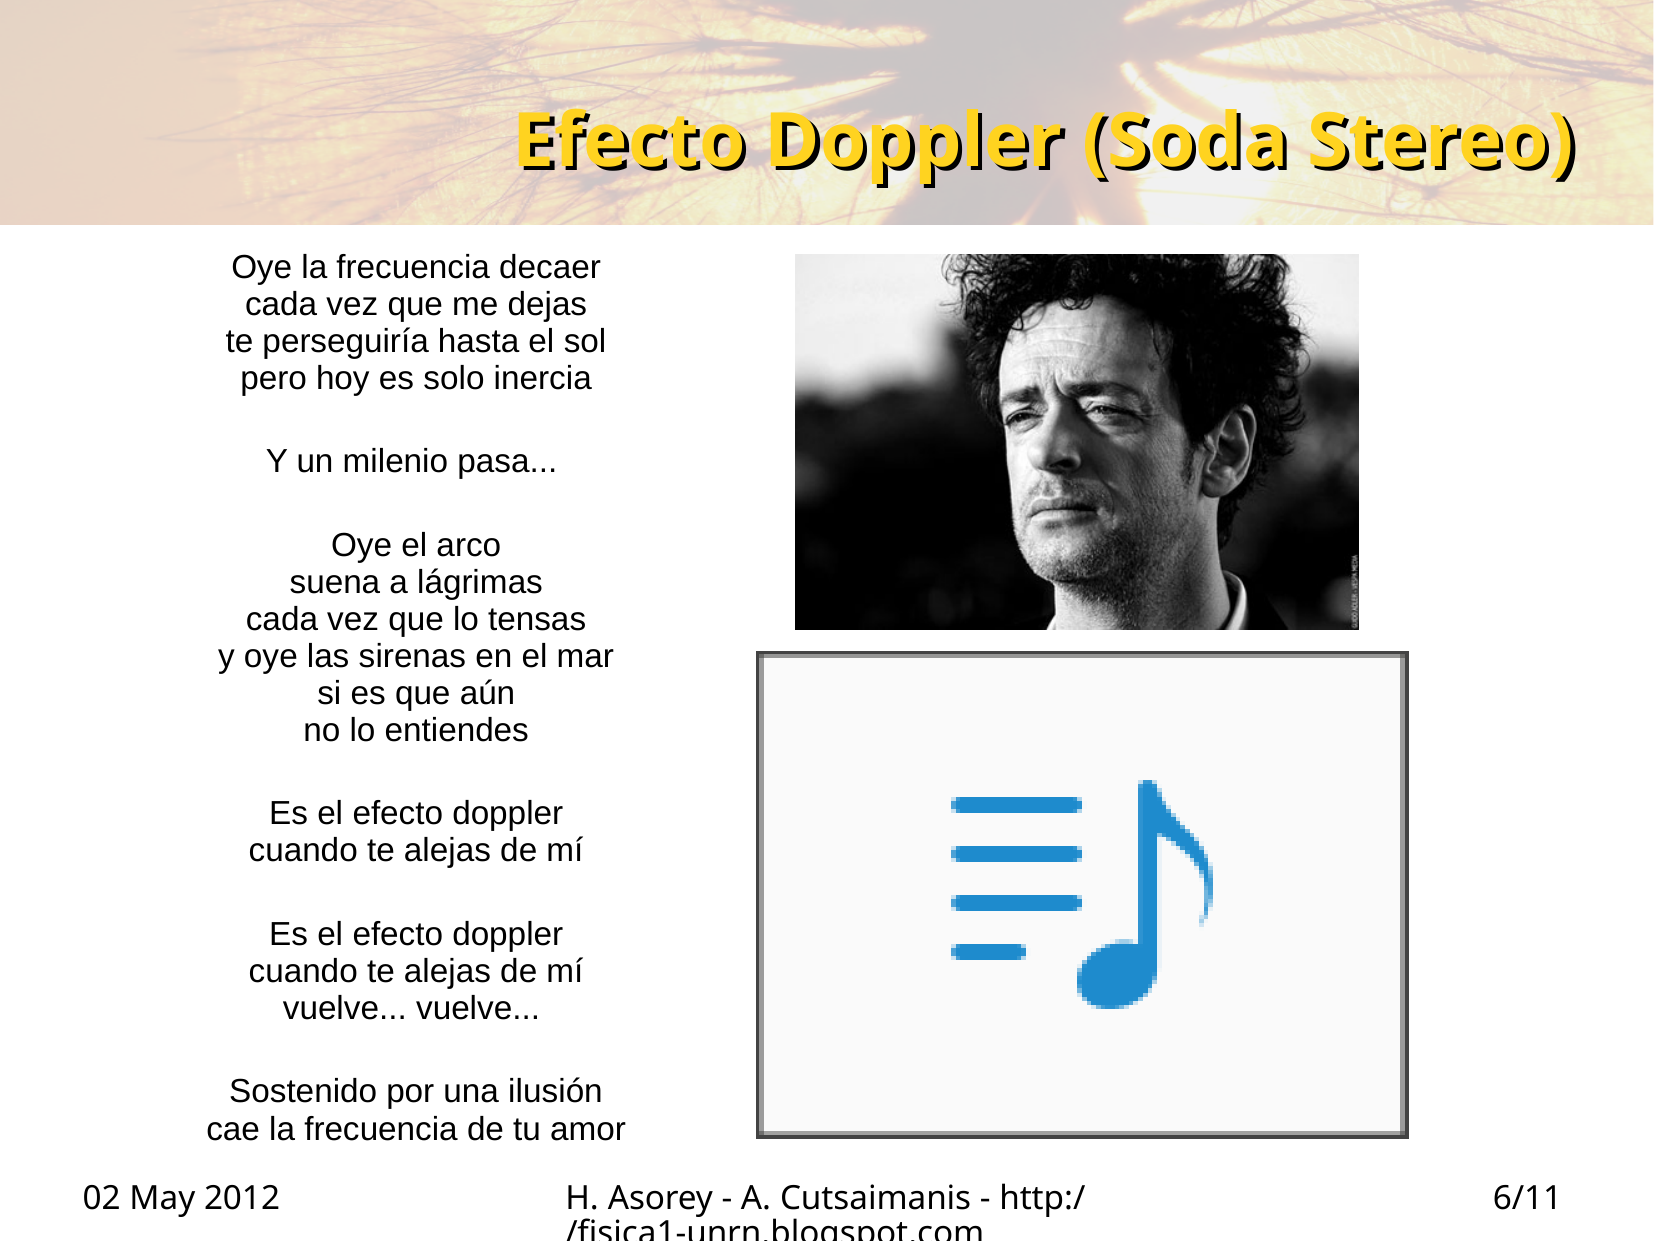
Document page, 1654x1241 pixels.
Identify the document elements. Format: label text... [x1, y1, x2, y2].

subtitle Oye la frecuencia decaer cada vez que me dejas te perseguiría hasta el sol pero hoy es solo inercia Y un milenio pasa... Oye el arco suena a lágrimas cada vez que lo tensas y oye las sirenas en el mar si es que aún no lo entiendes Es el efecto doppler cuando te alejas de mí Es el efecto doppler cuando te alejas de mí vuelve... vuelve... Sostenido por una ilusión cae la frecuencia de tu amor [82, 248, 751, 1147]
picture [0, 0, 1654, 225]
picture [795, 254, 1359, 631]
title Efecto Doppler (Soda Stereo) [86, 49, 1576, 226]
text_box [754, 649, 1411, 1141]
